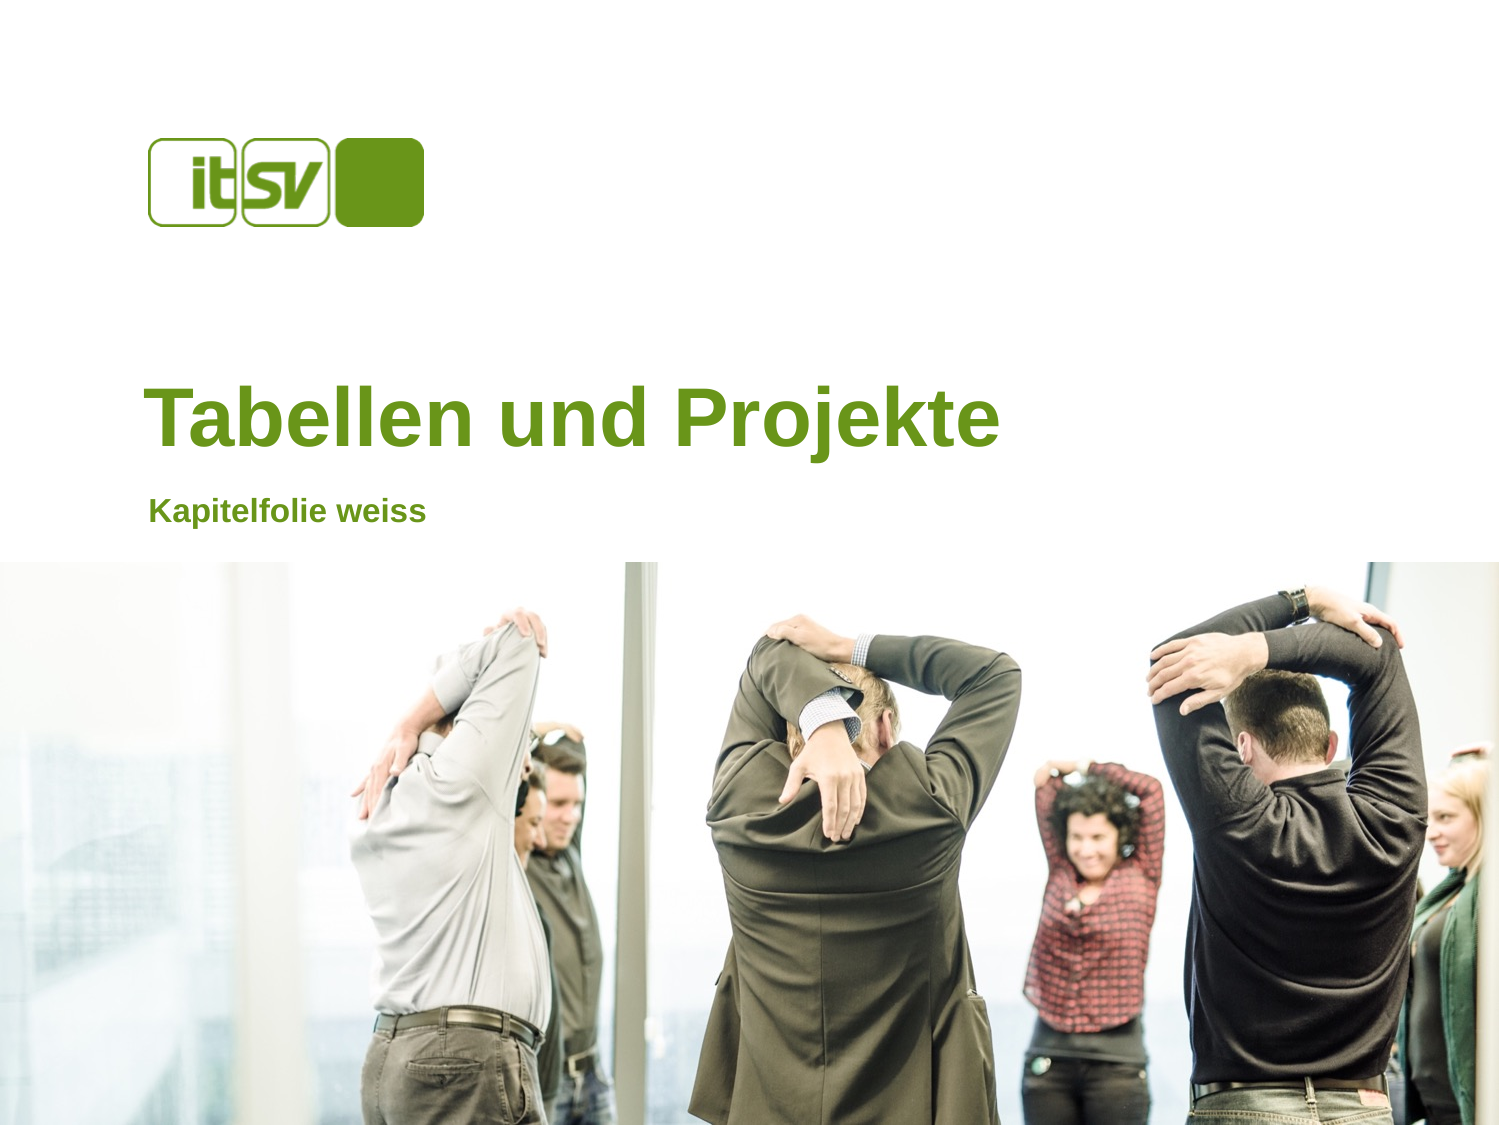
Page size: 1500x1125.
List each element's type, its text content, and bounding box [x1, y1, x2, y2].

picture [0, 562, 1500, 1125]
picture [148, 138, 424, 227]
subtitle Kapitelfolie weiss [148, 489, 1353, 530]
title Tabellen und Projekte [143, 365, 1355, 464]
